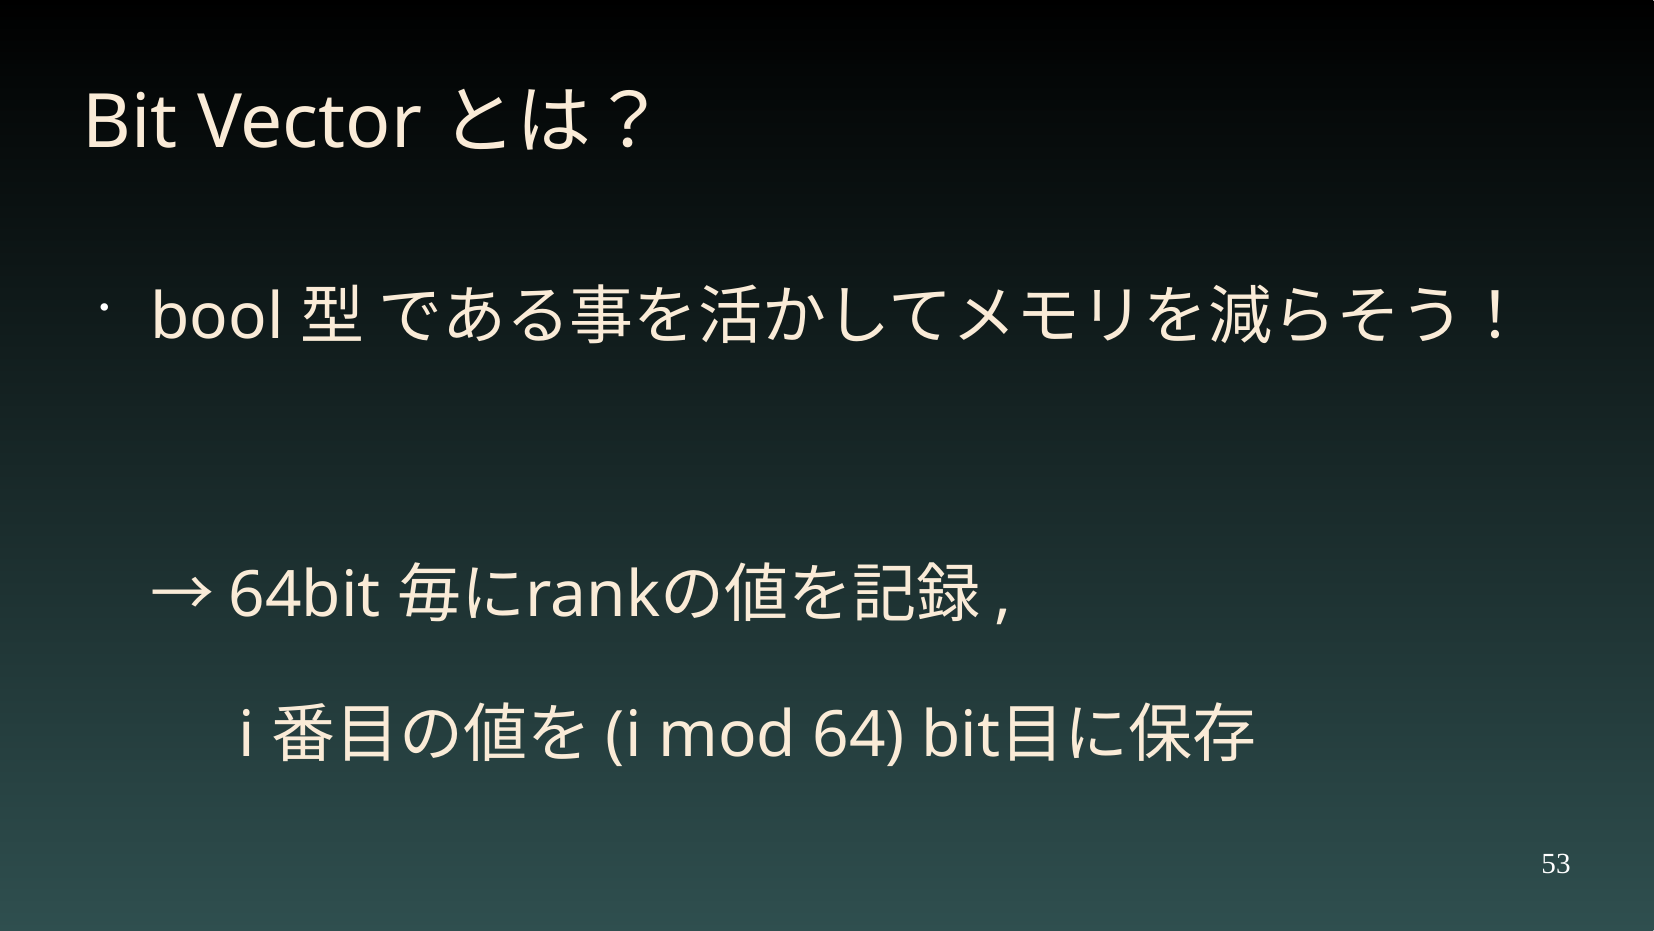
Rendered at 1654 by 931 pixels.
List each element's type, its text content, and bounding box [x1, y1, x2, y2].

title Bit Vector とは？ [82, 37, 969, 193]
list bool 型 である事を活かしてメモリを減らそう！ → 64bit 毎にrankの値を記録 , i 番目の値を (i mod 64) bit目に保存 [82, 217, 1571, 898]
